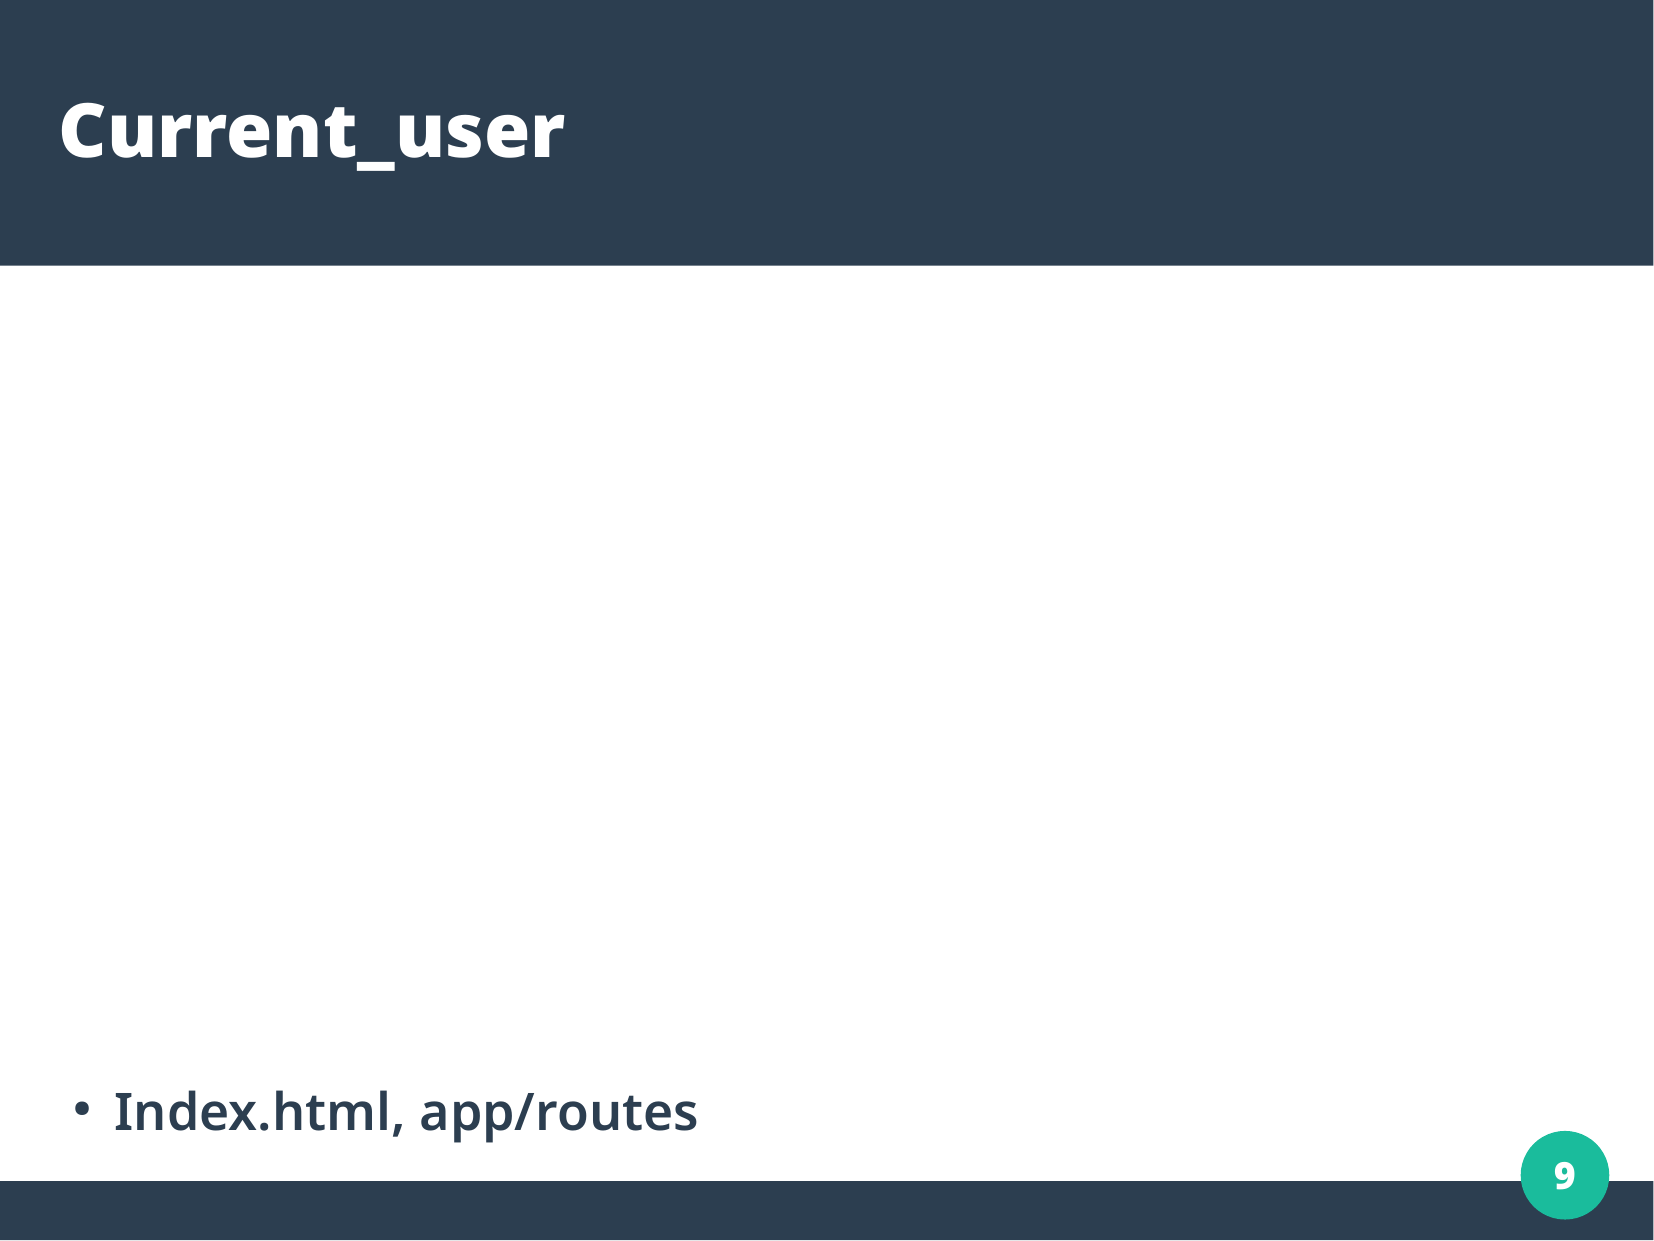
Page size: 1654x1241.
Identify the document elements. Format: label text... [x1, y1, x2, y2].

title Current_user [59, 49, 1595, 207]
list Index.html, app/routes [59, 324, 1595, 1152]
